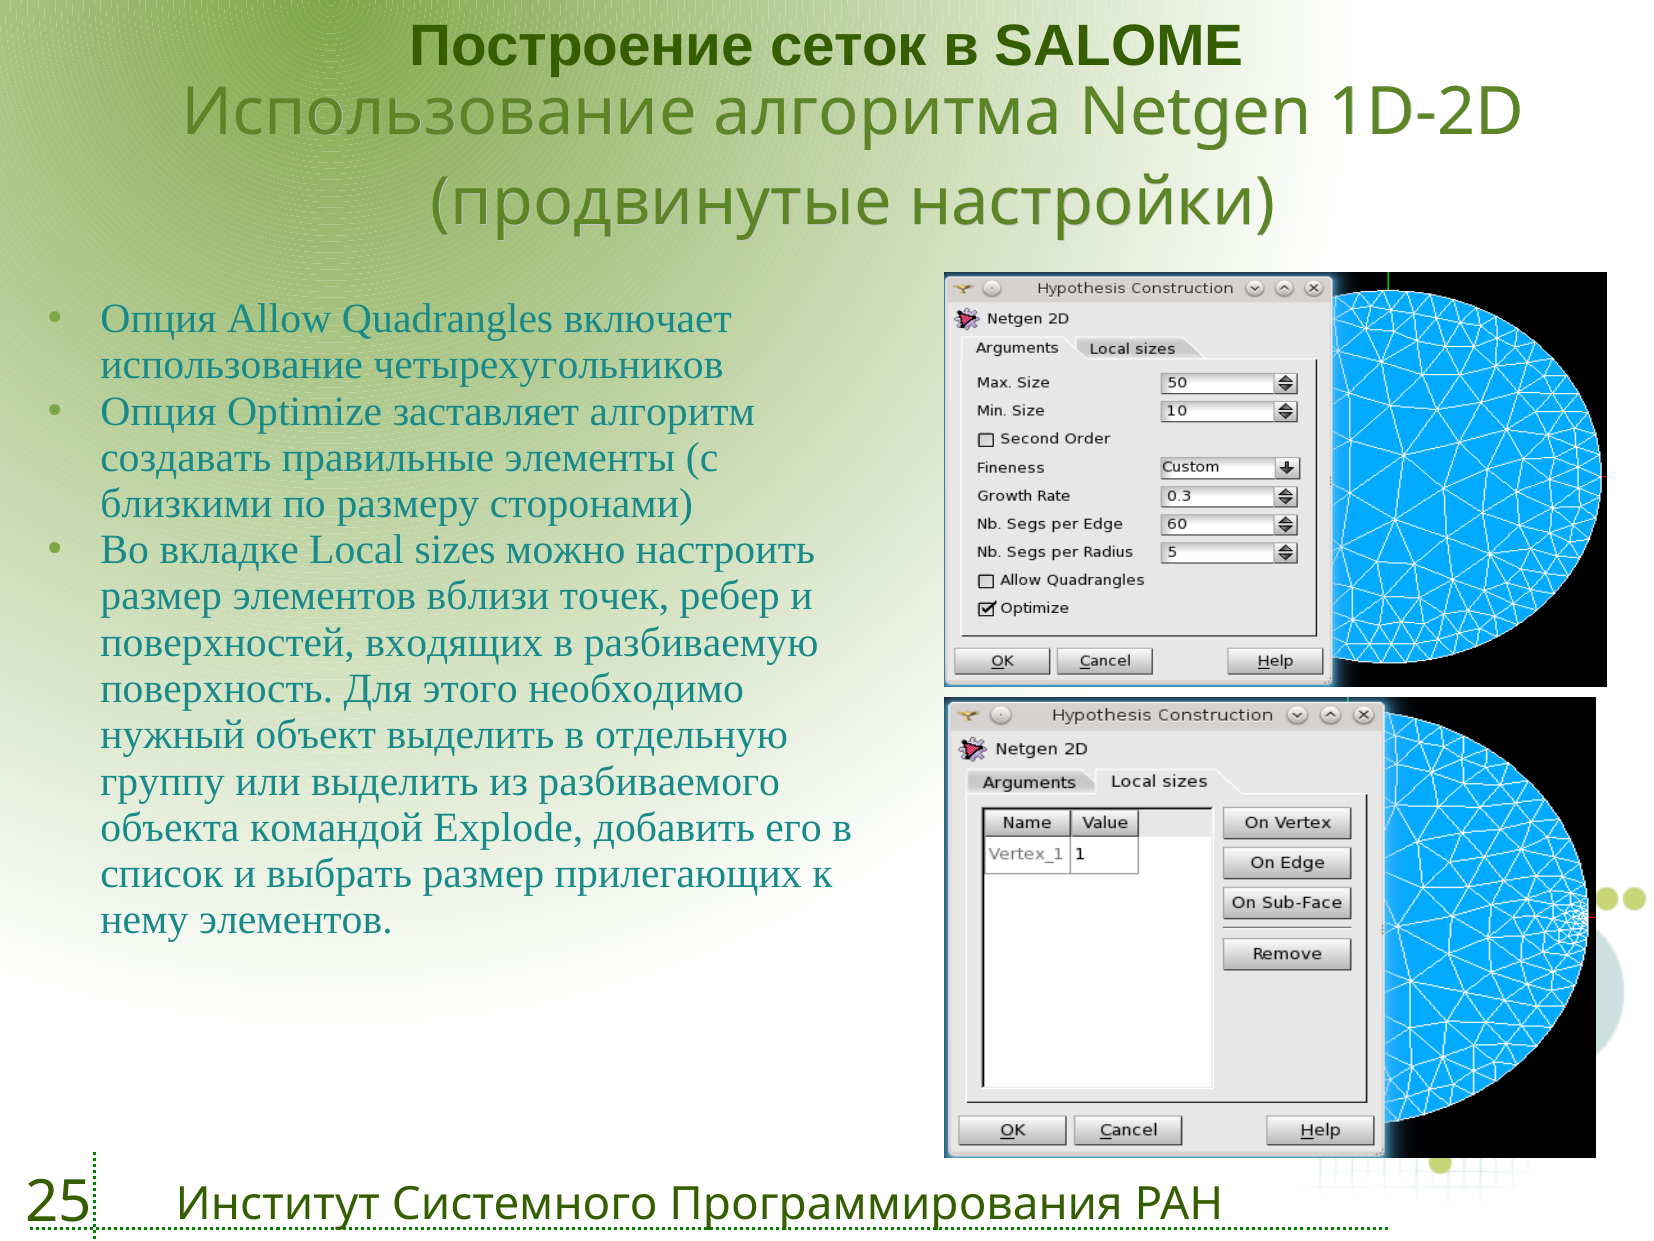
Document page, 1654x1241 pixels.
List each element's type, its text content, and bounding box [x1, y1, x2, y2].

list Опция Allow Quadrangles включает использование четырехугольников Опция Optimize заставляет алгоритм создавать правильные элементы (с близкими по размеру сторонами) Во вкладке Local sizes можно настроить размер элементов вблизи точек, ребер и поверхностей, входящих в разбиваемую поверхность. Для этого необходимо нужный объект выделить в отдельную группу или выделить из разбиваемого объекта командой Explode, добавить его в список и выбрать размер прилегающих к нему элементов. [29, 295, 886, 1000]
title Использование алгоритма Netgen 1D-2D (продвинутые настройки) [82, 71, 1625, 236]
picture [944, 697, 1654, 1211]
picture [944, 272, 1607, 687]
